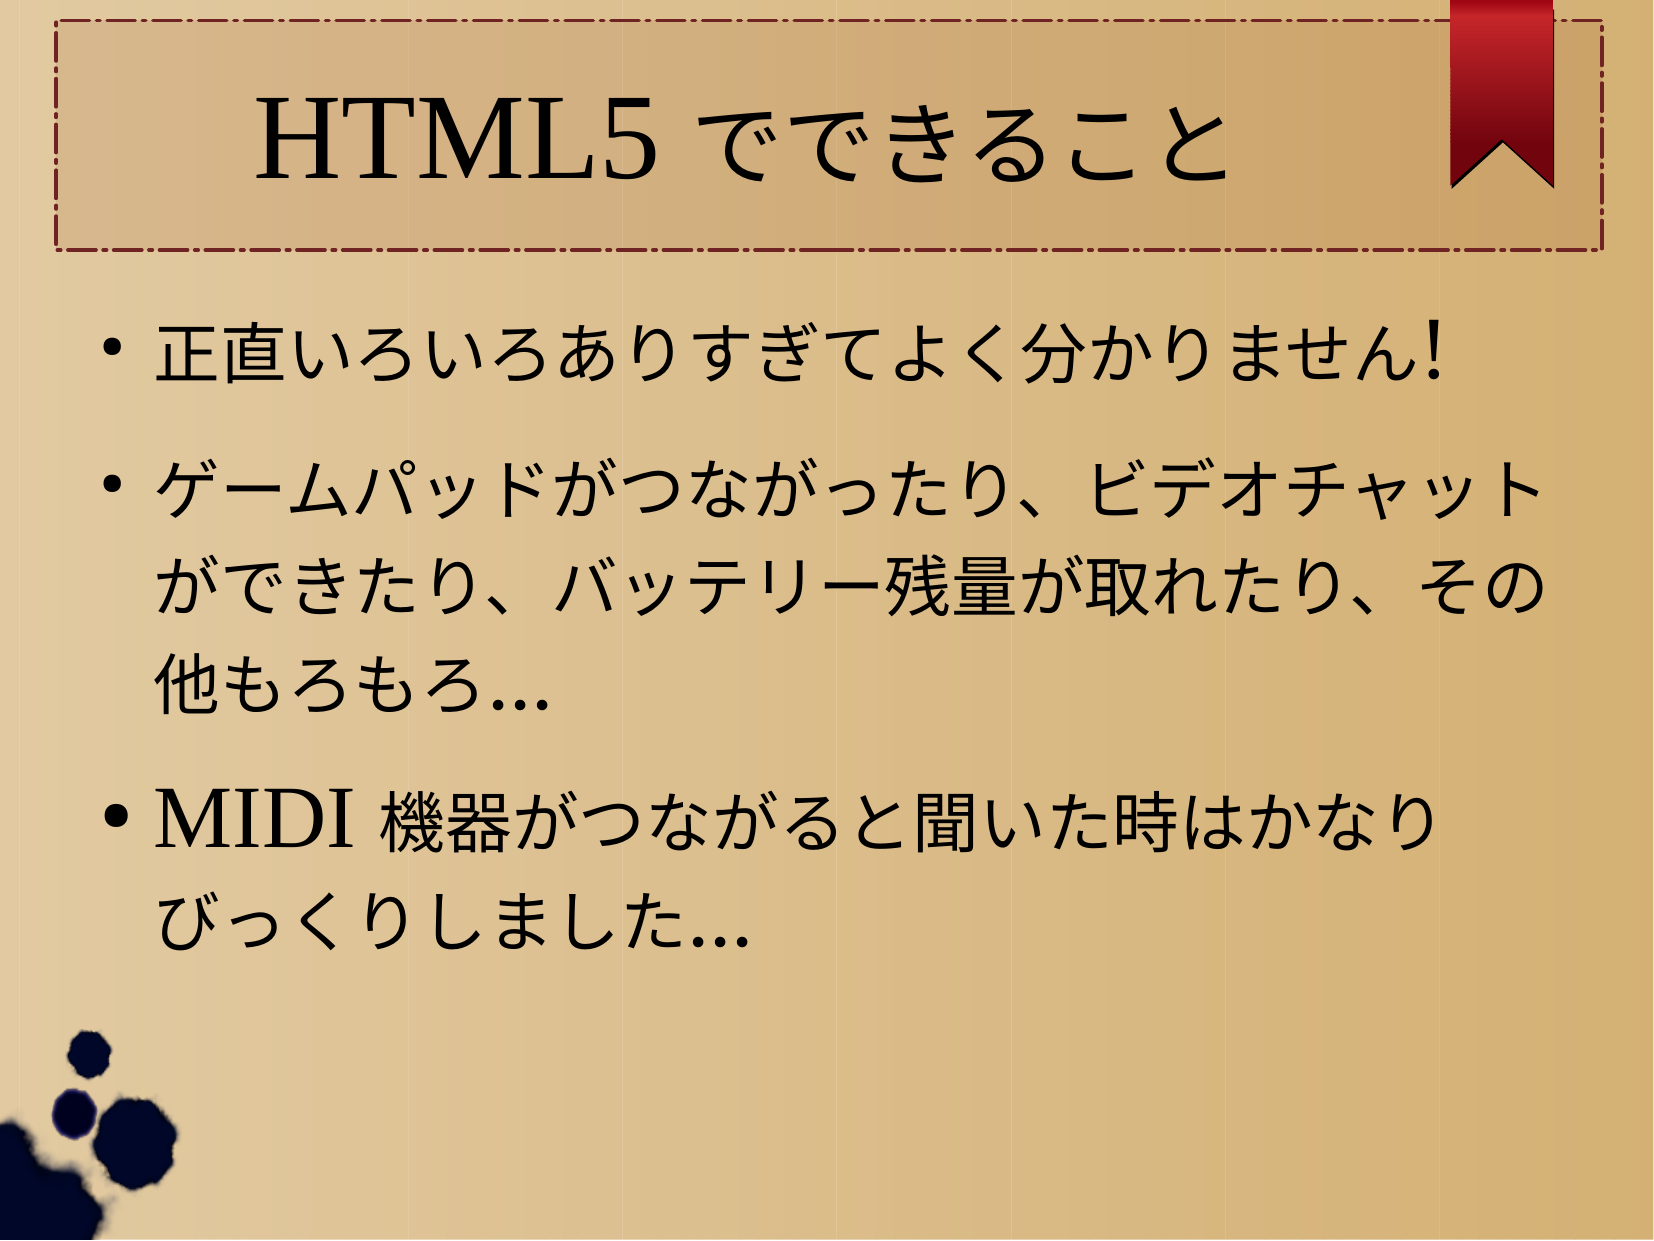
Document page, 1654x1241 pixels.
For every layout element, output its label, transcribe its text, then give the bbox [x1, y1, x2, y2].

list 正直いろいろありすぎてよく分かりません! ゲームパッドがつながったり、ビデオチャットができたり、バッテリー残量が取れたり、その他もろもろ... MIDI 機器がつながると聞いた時はかなりびっくりしました... [82, 299, 1571, 1019]
title HTML5 でできること [82, 47, 1412, 229]
